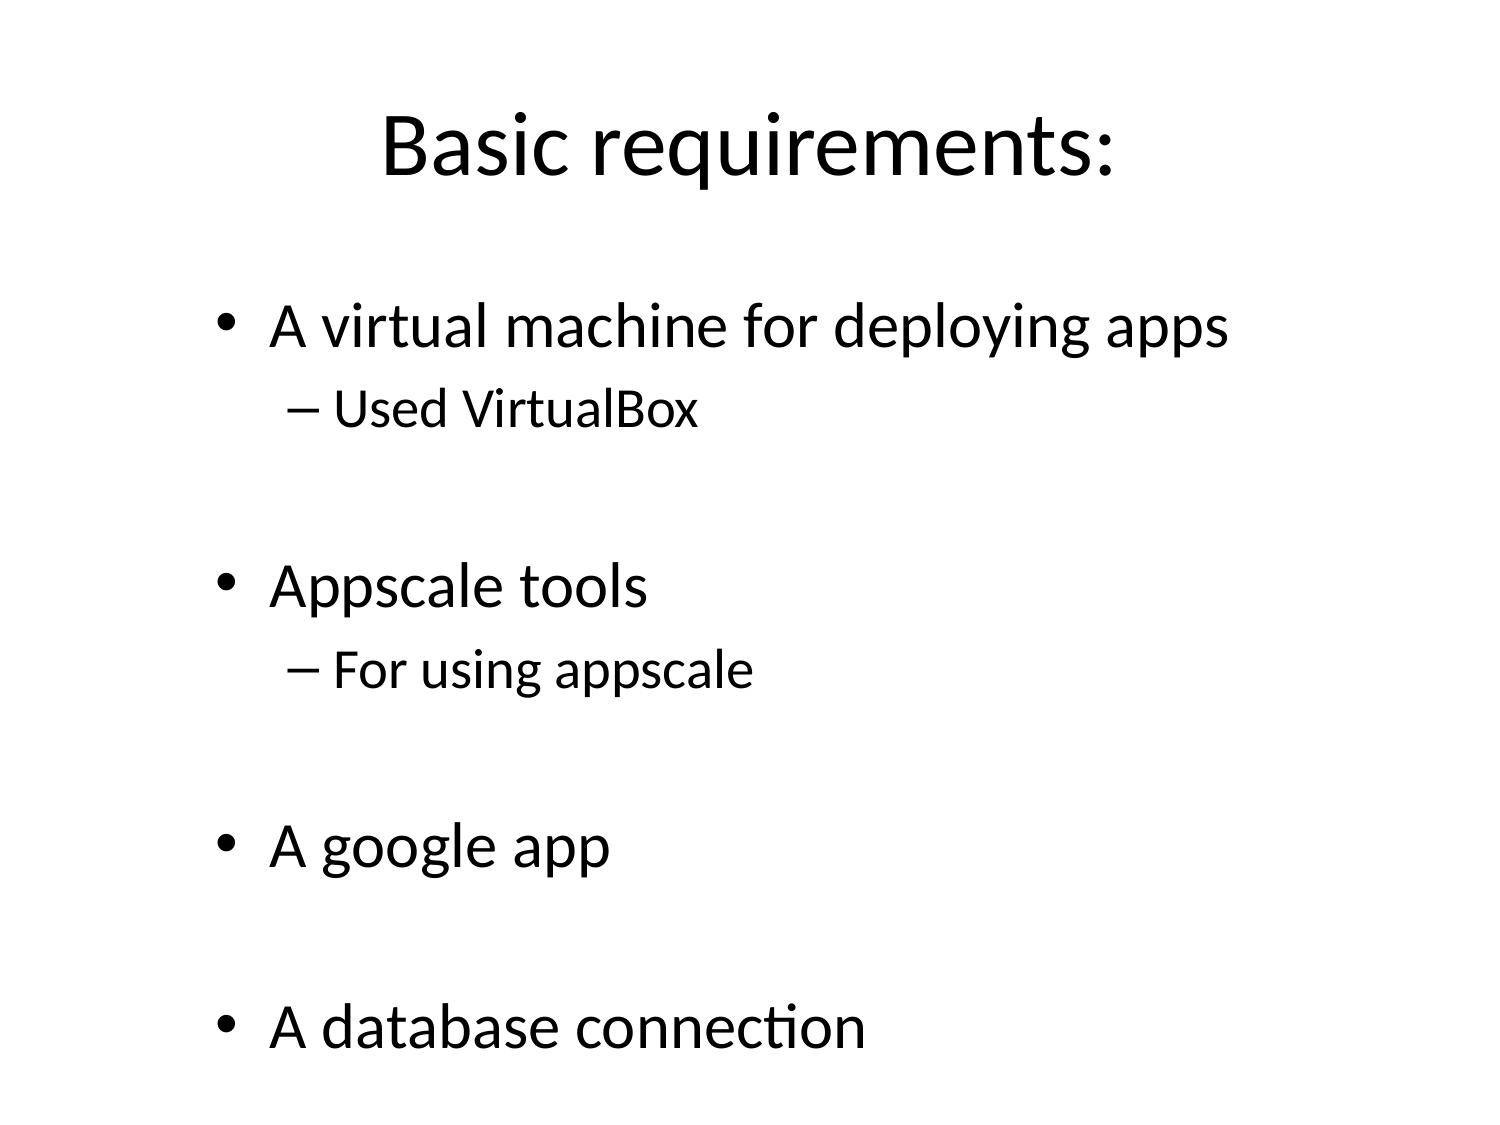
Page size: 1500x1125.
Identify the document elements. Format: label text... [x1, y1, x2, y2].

list A virtual machine for deploying apps Used VirtualBox Appscale tools For using appscale A google app A database connection [200, 275, 1338, 1075]
title Basic requirements: [75, 45, 1425, 233]
